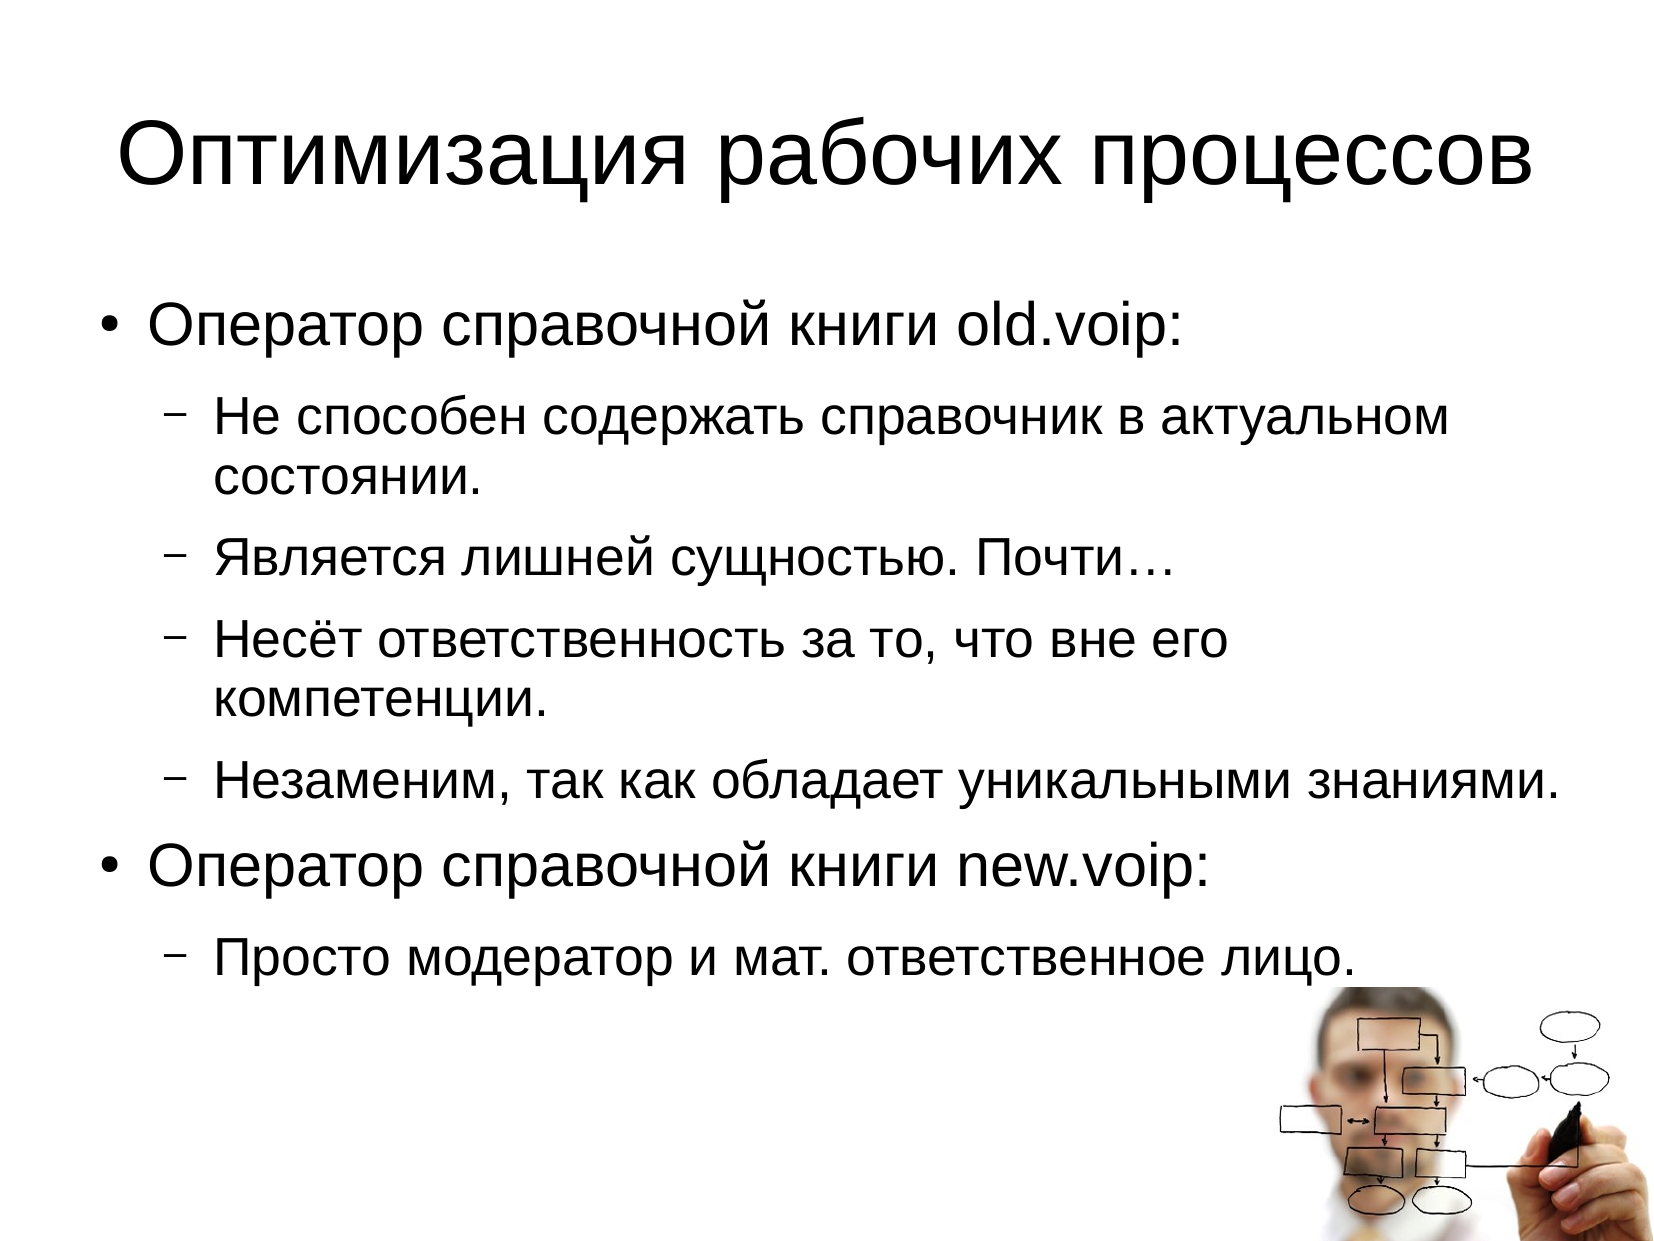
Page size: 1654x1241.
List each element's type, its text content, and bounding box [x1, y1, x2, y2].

list Оператор справочной книги old.voip: Не способен содержать справочник в актуальном состоянии. Является лишней сущностью. Почти… Несёт ответственность за то, что вне его компетенции. Незаменим, так как обладает уникальными знаниями. Оператор справочной книги new.voip: Просто модератор и мат. ответственное лицо. [82, 290, 1571, 991]
title Оптимизация рабочих процессов [82, 49, 1571, 257]
picture [1274, 987, 1654, 1241]
